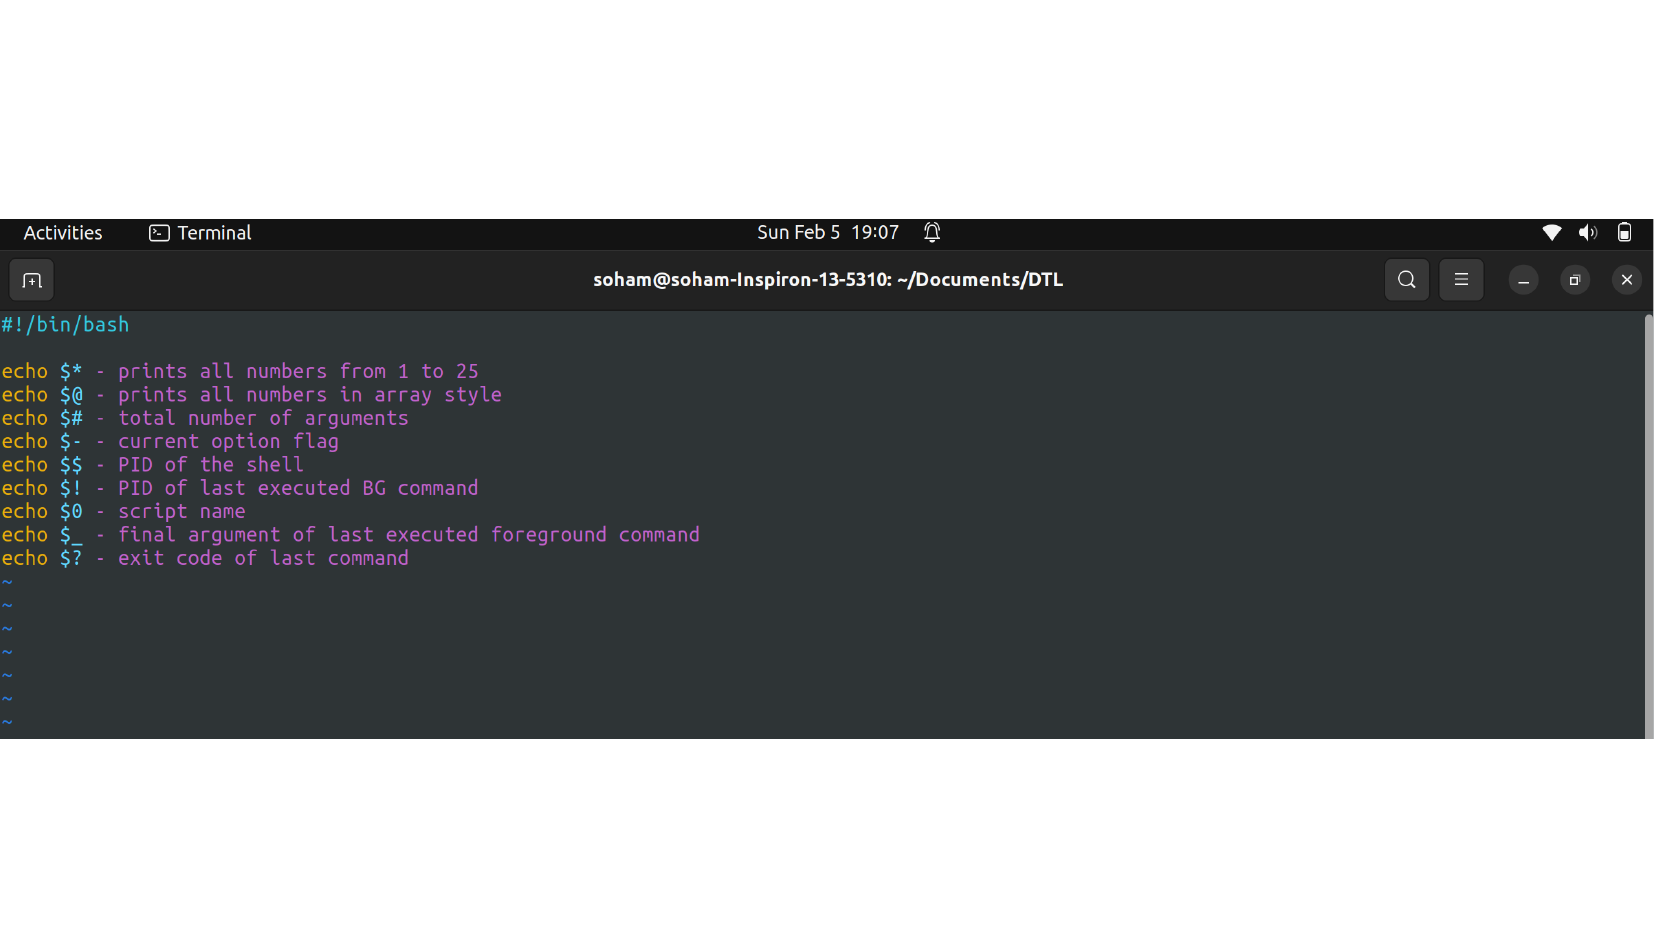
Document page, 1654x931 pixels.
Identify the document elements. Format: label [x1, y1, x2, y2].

picture [0, 219, 1654, 739]
